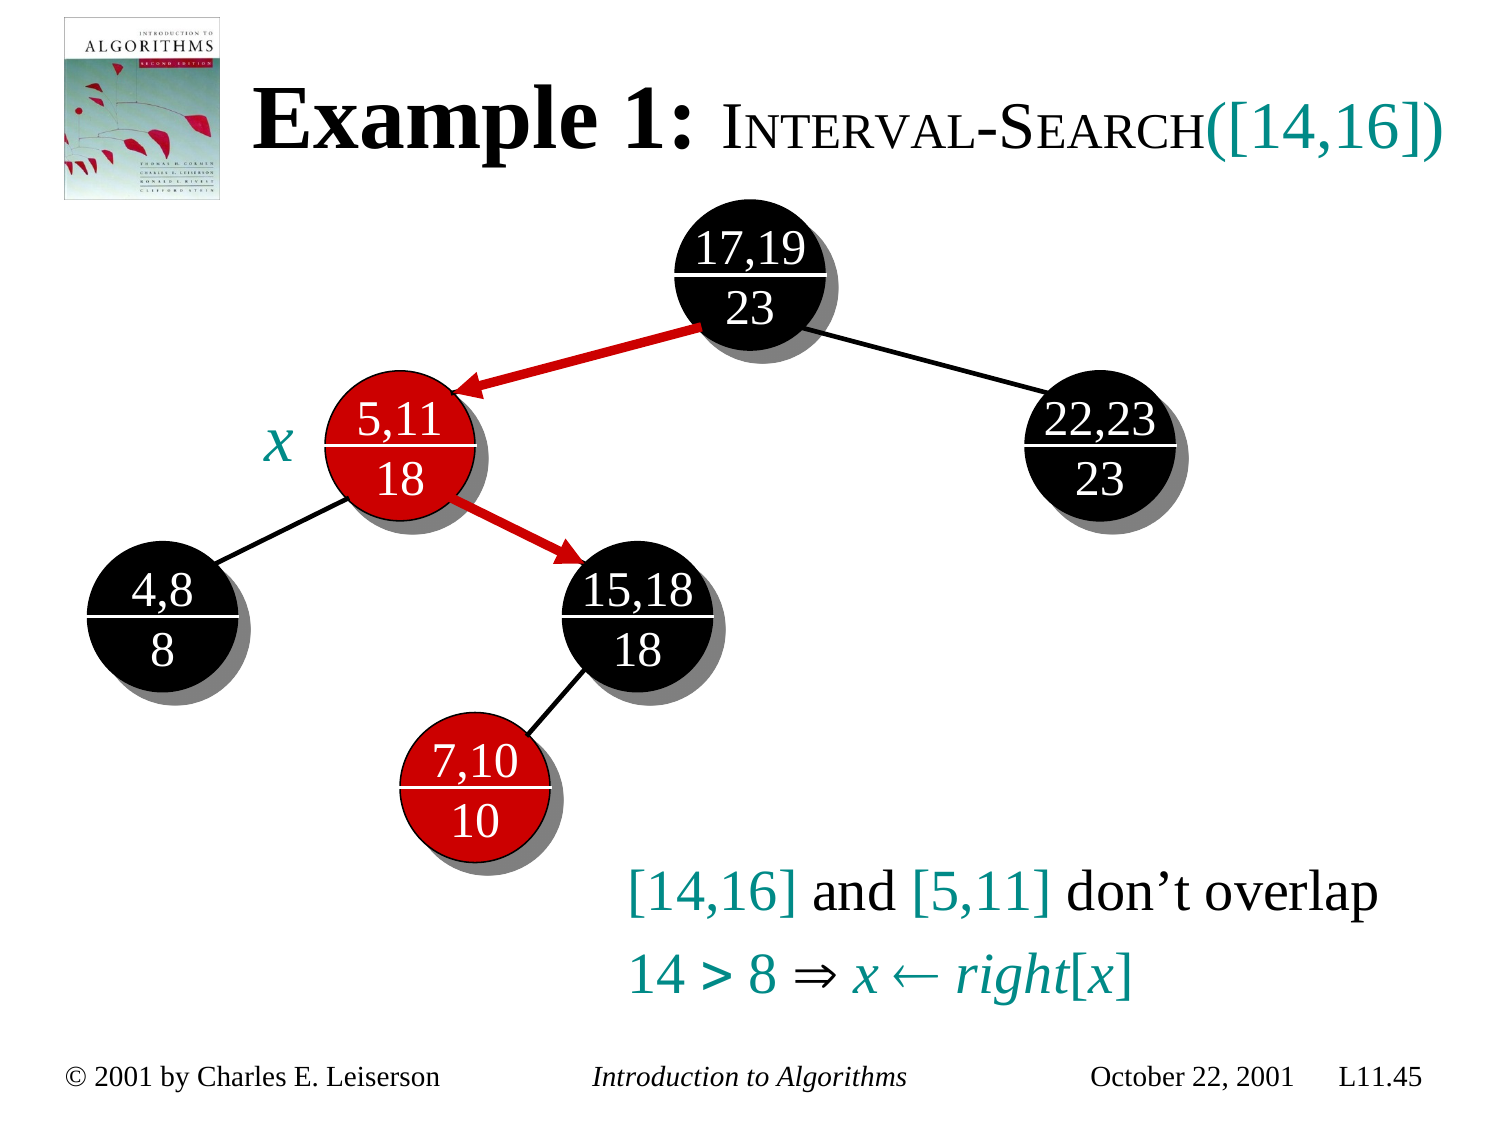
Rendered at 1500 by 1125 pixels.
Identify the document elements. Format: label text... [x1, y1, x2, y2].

text_box 7,10 10 [400, 789, 550, 863]
text_box 5,11 18 [325, 447, 476, 521]
text_box 14  8  x  right[x] [612, 927, 1150, 1013]
text_box 5,11 18 [325, 370, 475, 444]
text_box 15,18 18 [562, 618, 713, 692]
text_box 17,19 23 [675, 277, 825, 351]
text_box 22,23 23 [1025, 447, 1176, 521]
text_box October 22, 2001 L11.<number> [982, 1049, 1438, 1101]
text_box Introduction to Algorithms [577, 1049, 923, 1101]
text_box [14,16] and [5,11] don’t overlap [612, 765, 1412, 932]
picture [64, 17, 220, 200]
text_box x [249, 387, 310, 483]
text_box 17,19 23 [675, 200, 825, 273]
text_box 22,23 23 [1025, 370, 1176, 444]
text_box 4,8 8 [87, 541, 238, 615]
text_box 4,8 8 [87, 618, 238, 692]
text_box 7,10 10 [400, 712, 550, 786]
title Example 1: INTERVAL-SEARCH([14,16]) [237, 24, 1475, 213]
text_box 15,18 18 [562, 541, 713, 615]
